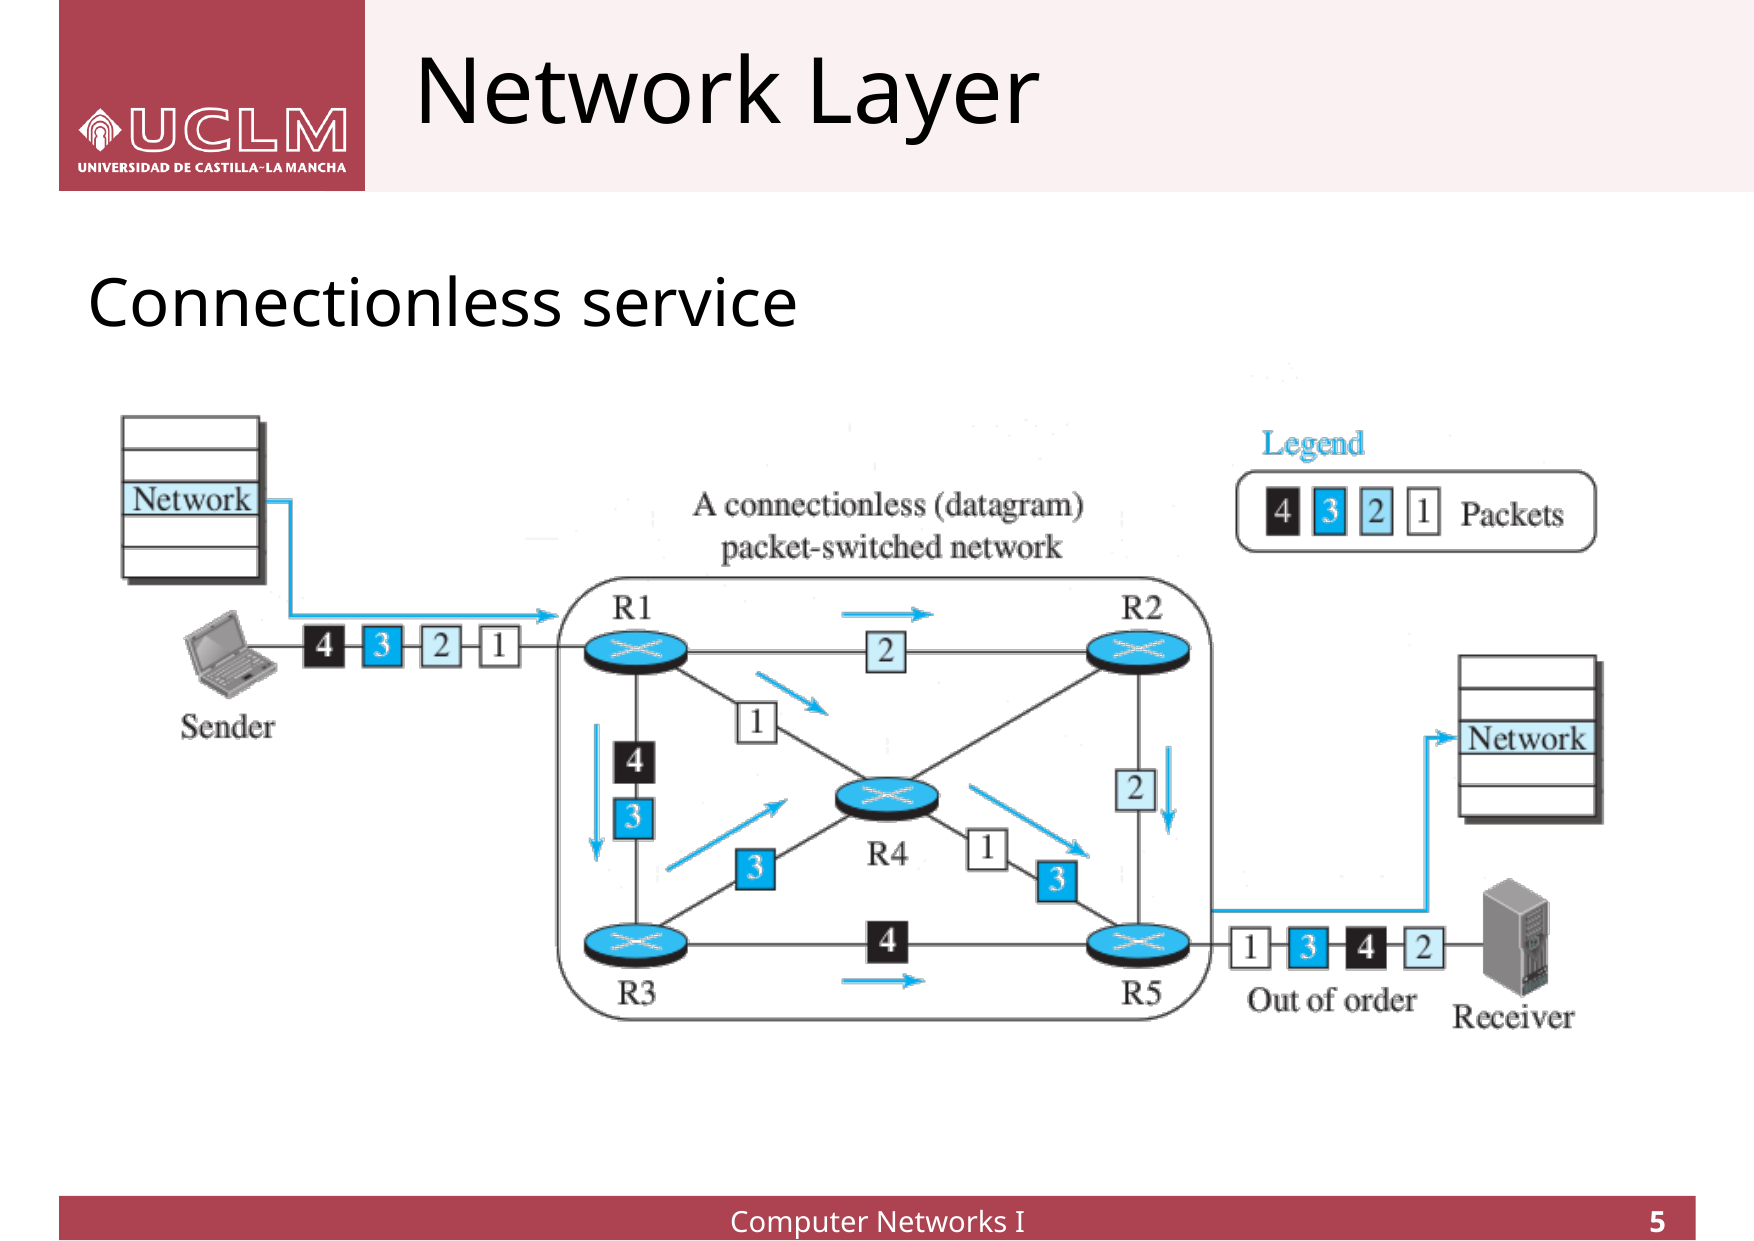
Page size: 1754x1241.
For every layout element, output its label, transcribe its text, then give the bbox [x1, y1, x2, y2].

list Connectionless service [87, 254, 1667, 974]
picture [59, 0, 365, 191]
title Network Layer [413, 0, 1667, 198]
picture [89, 310, 1655, 1064]
